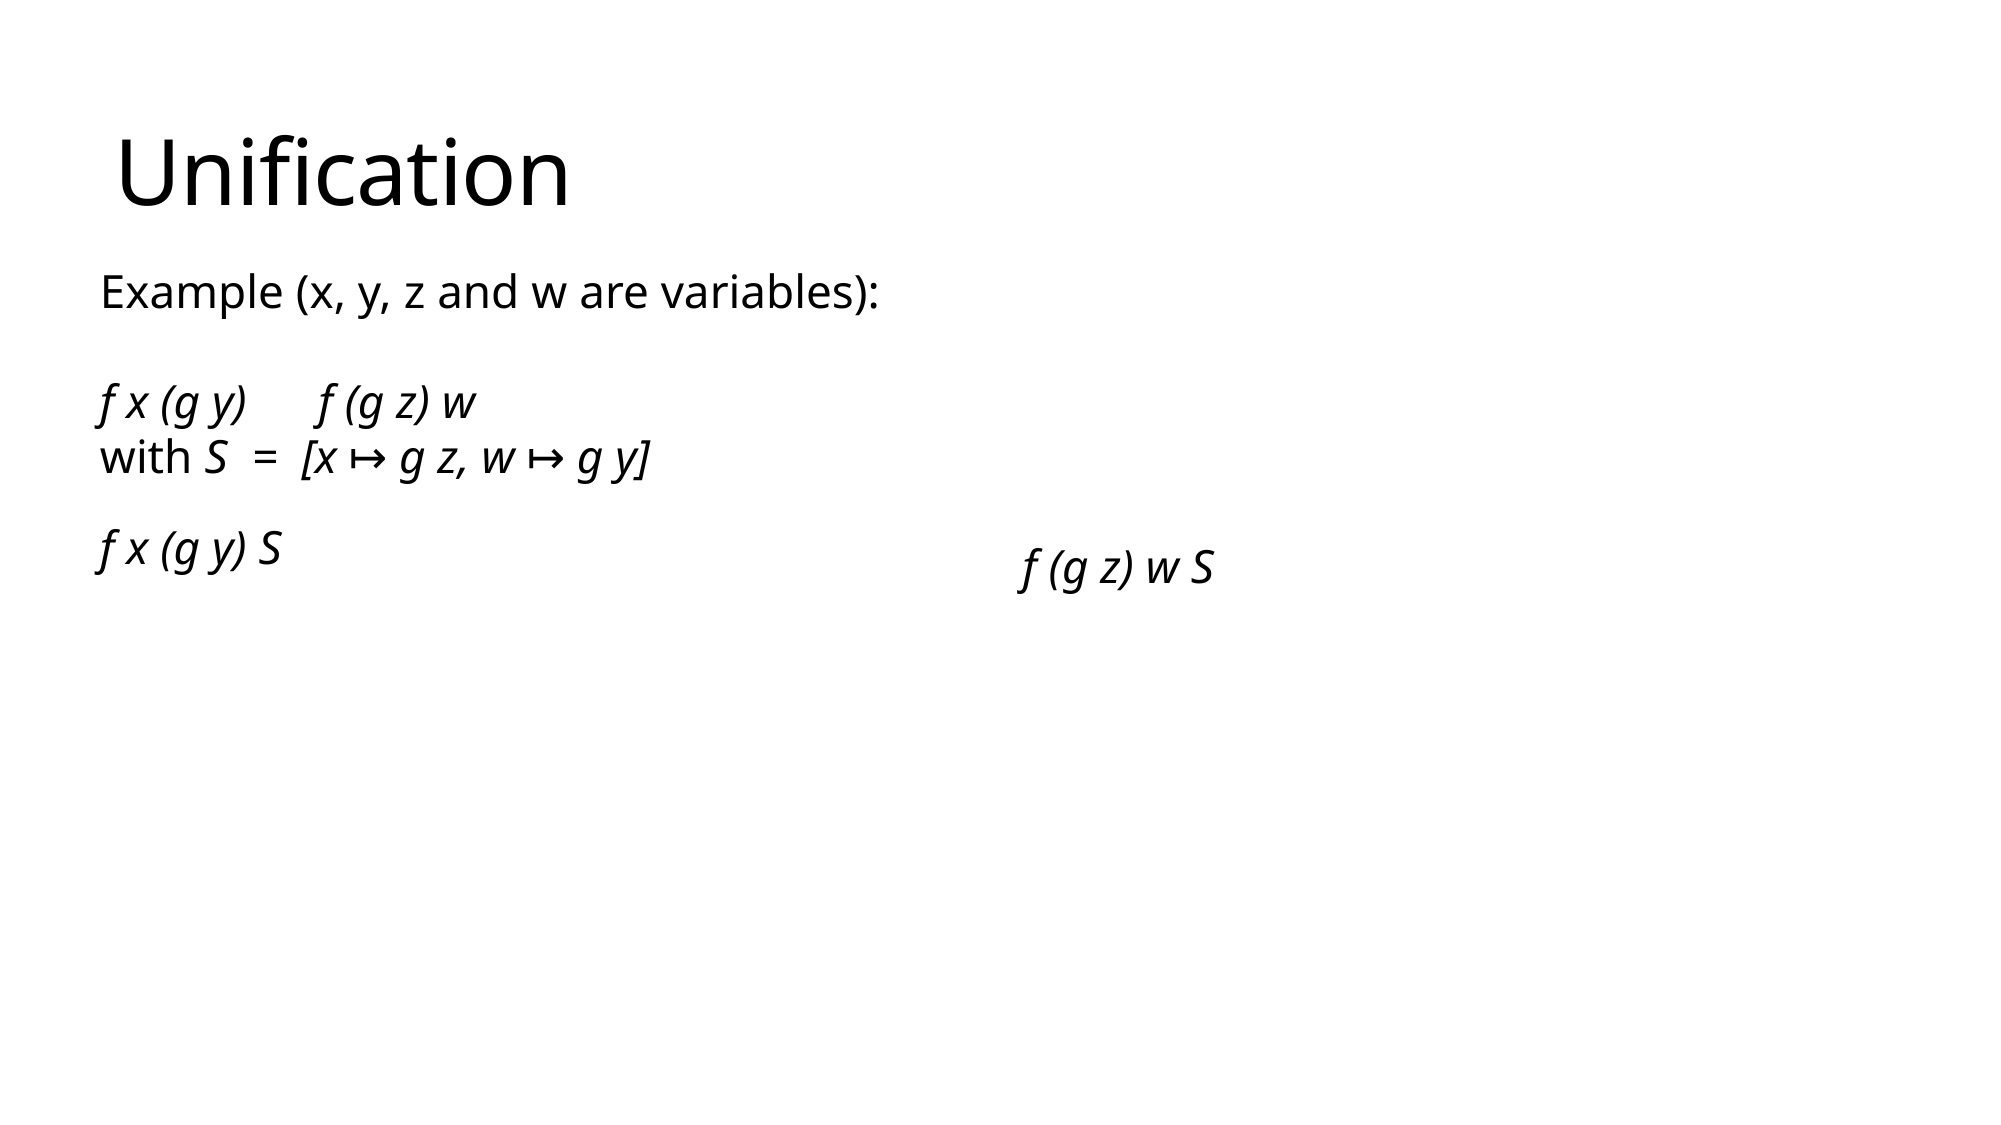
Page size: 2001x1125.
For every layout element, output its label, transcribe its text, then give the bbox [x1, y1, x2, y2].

list f (g z) w S [1022, 263, 1901, 961]
list Example (x, y, z and w are variables): f x (g y) f (g z) w with S = [x ↦ g z, w ↦ g y] f x (g y) S [99, 263, 979, 1021]
title Unification [99, 44, 1900, 233]
